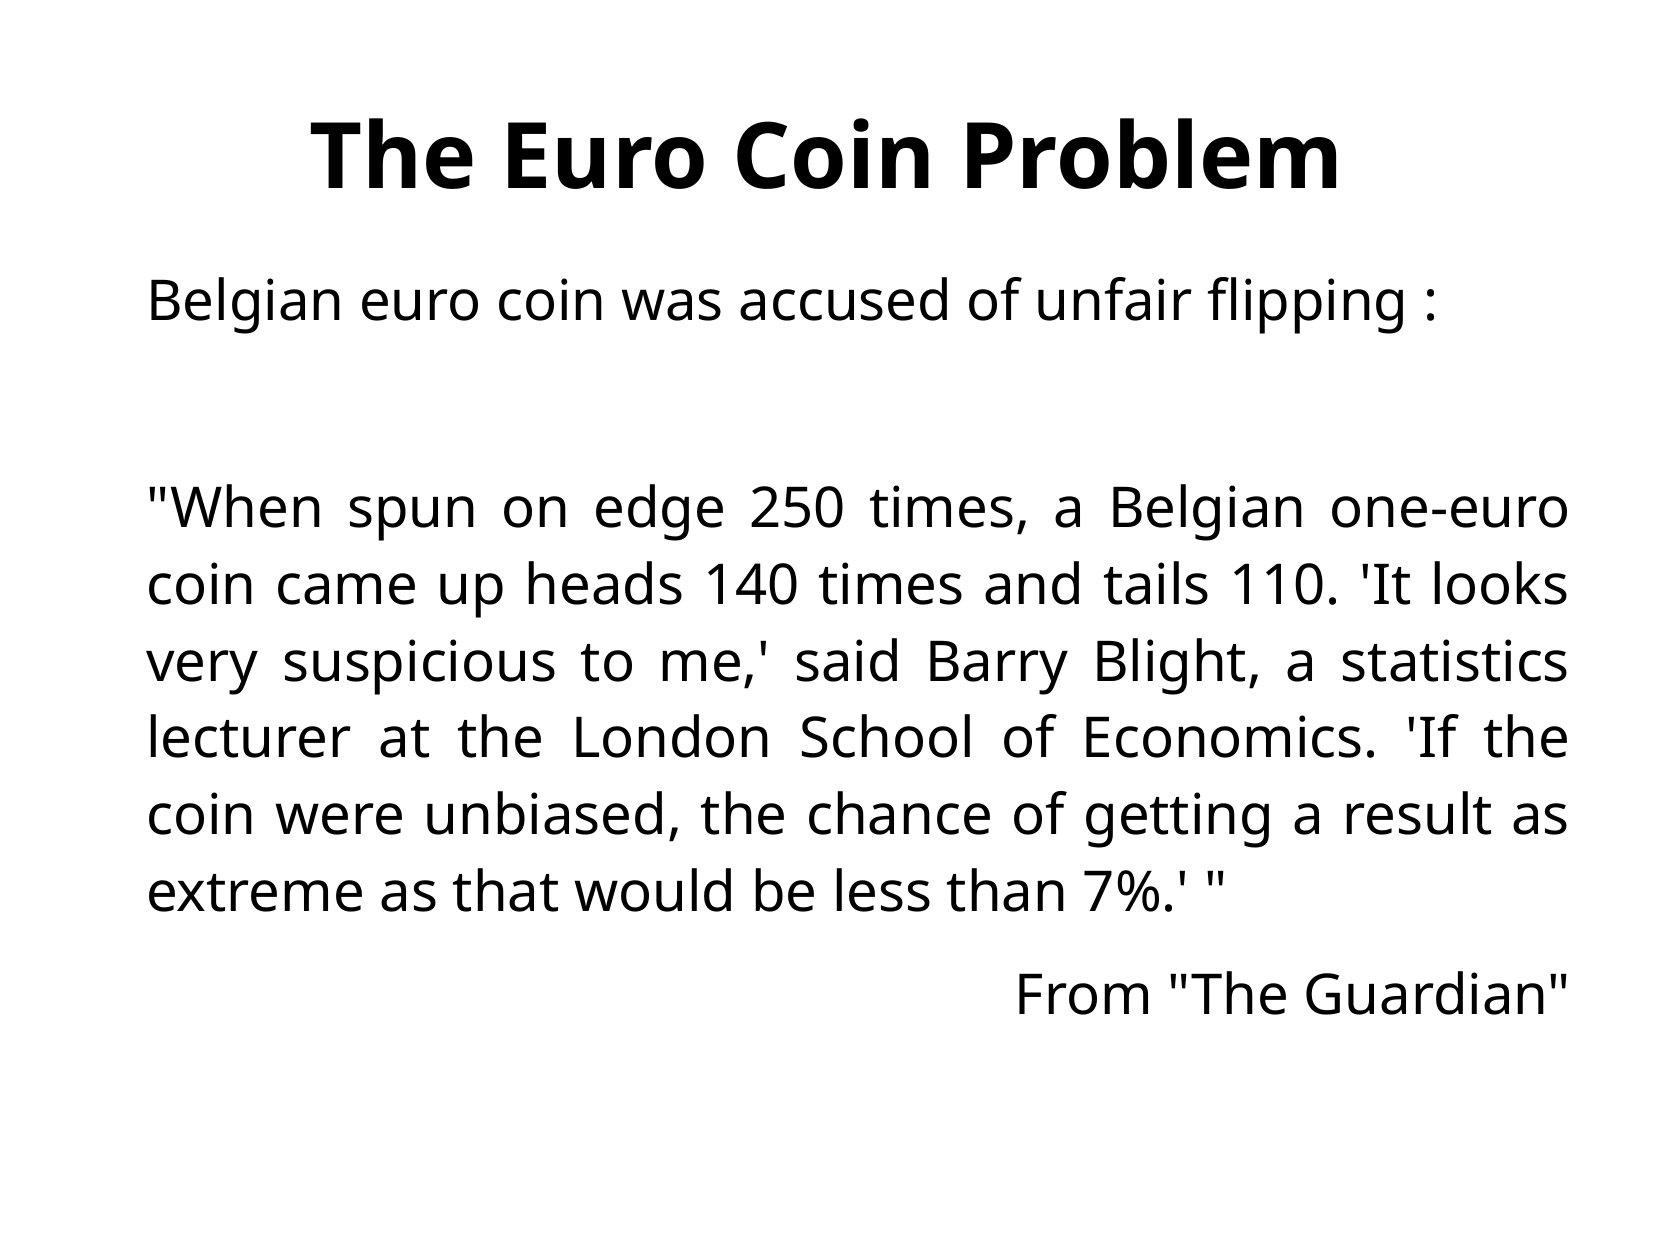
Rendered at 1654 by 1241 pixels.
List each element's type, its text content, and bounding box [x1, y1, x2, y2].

list Belgian euro coin was accused of unfair flipping : "When spun on edge 250 times, a Belgian one-euro coin came up heads 140 times and tails 110. 'It looks very suspicious to me,' said Barry Blight, a statistics lecturer at the London School of Economics. 'If the coin were unbiased, the chance of getting a result as extreme as that would be less than 7%.' " From "The Guardian" [82, 260, 1571, 1096]
title The Euro Coin Problem [82, 49, 1571, 257]
